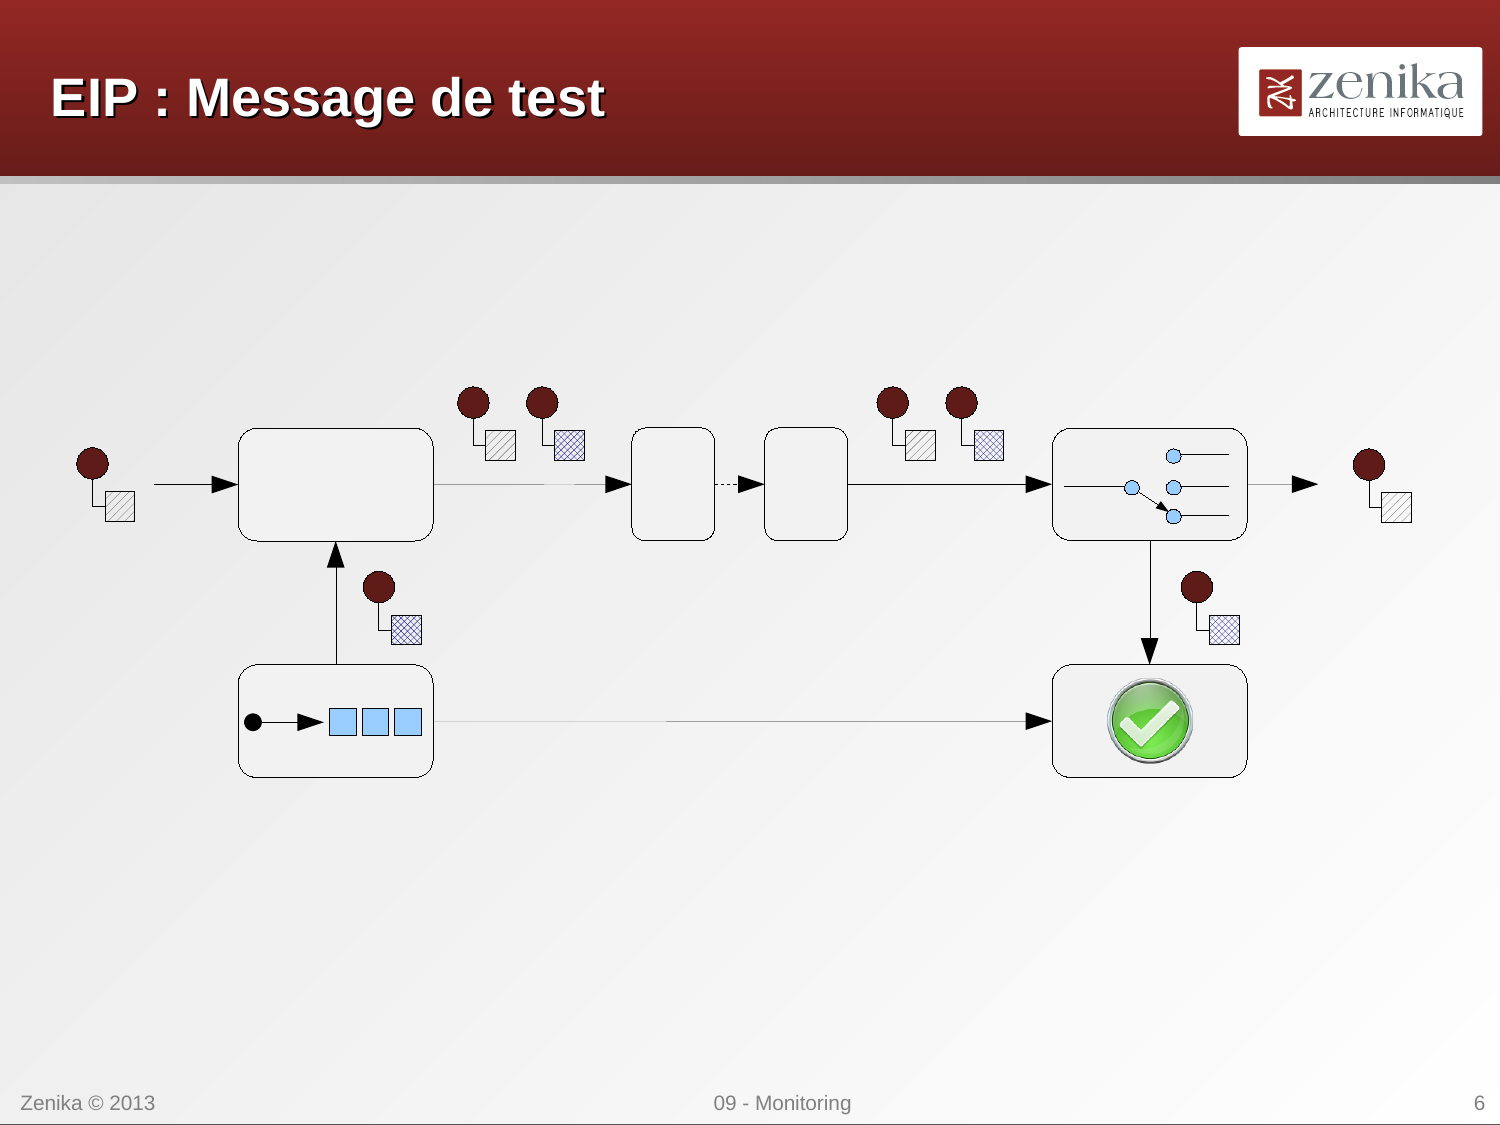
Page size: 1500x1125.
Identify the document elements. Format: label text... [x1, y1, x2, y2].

text_box [238, 664, 434, 778]
text_box [631, 427, 715, 541]
text_box [876, 386, 909, 419]
text_box [1353, 448, 1385, 481]
text_box [485, 430, 516, 461]
text_box [526, 386, 559, 419]
text_box [945, 386, 978, 419]
text_box [1209, 615, 1240, 645]
text_box [1181, 571, 1213, 603]
text_box [391, 615, 422, 645]
title EIP : Message de test [50, 15, 1206, 180]
text_box [76, 447, 109, 480]
picture [1101, 672, 1199, 770]
picture [1257, 58, 1464, 125]
text_box [905, 430, 936, 461]
text_box [974, 430, 1004, 461]
text_box [105, 491, 135, 522]
text_box [457, 386, 490, 419]
text_box [1052, 428, 1248, 541]
text_box [238, 428, 434, 542]
text_box [363, 571, 395, 603]
text_box [764, 427, 848, 541]
text_box [554, 430, 585, 461]
text_box [1381, 492, 1412, 523]
text_box [1052, 664, 1248, 778]
